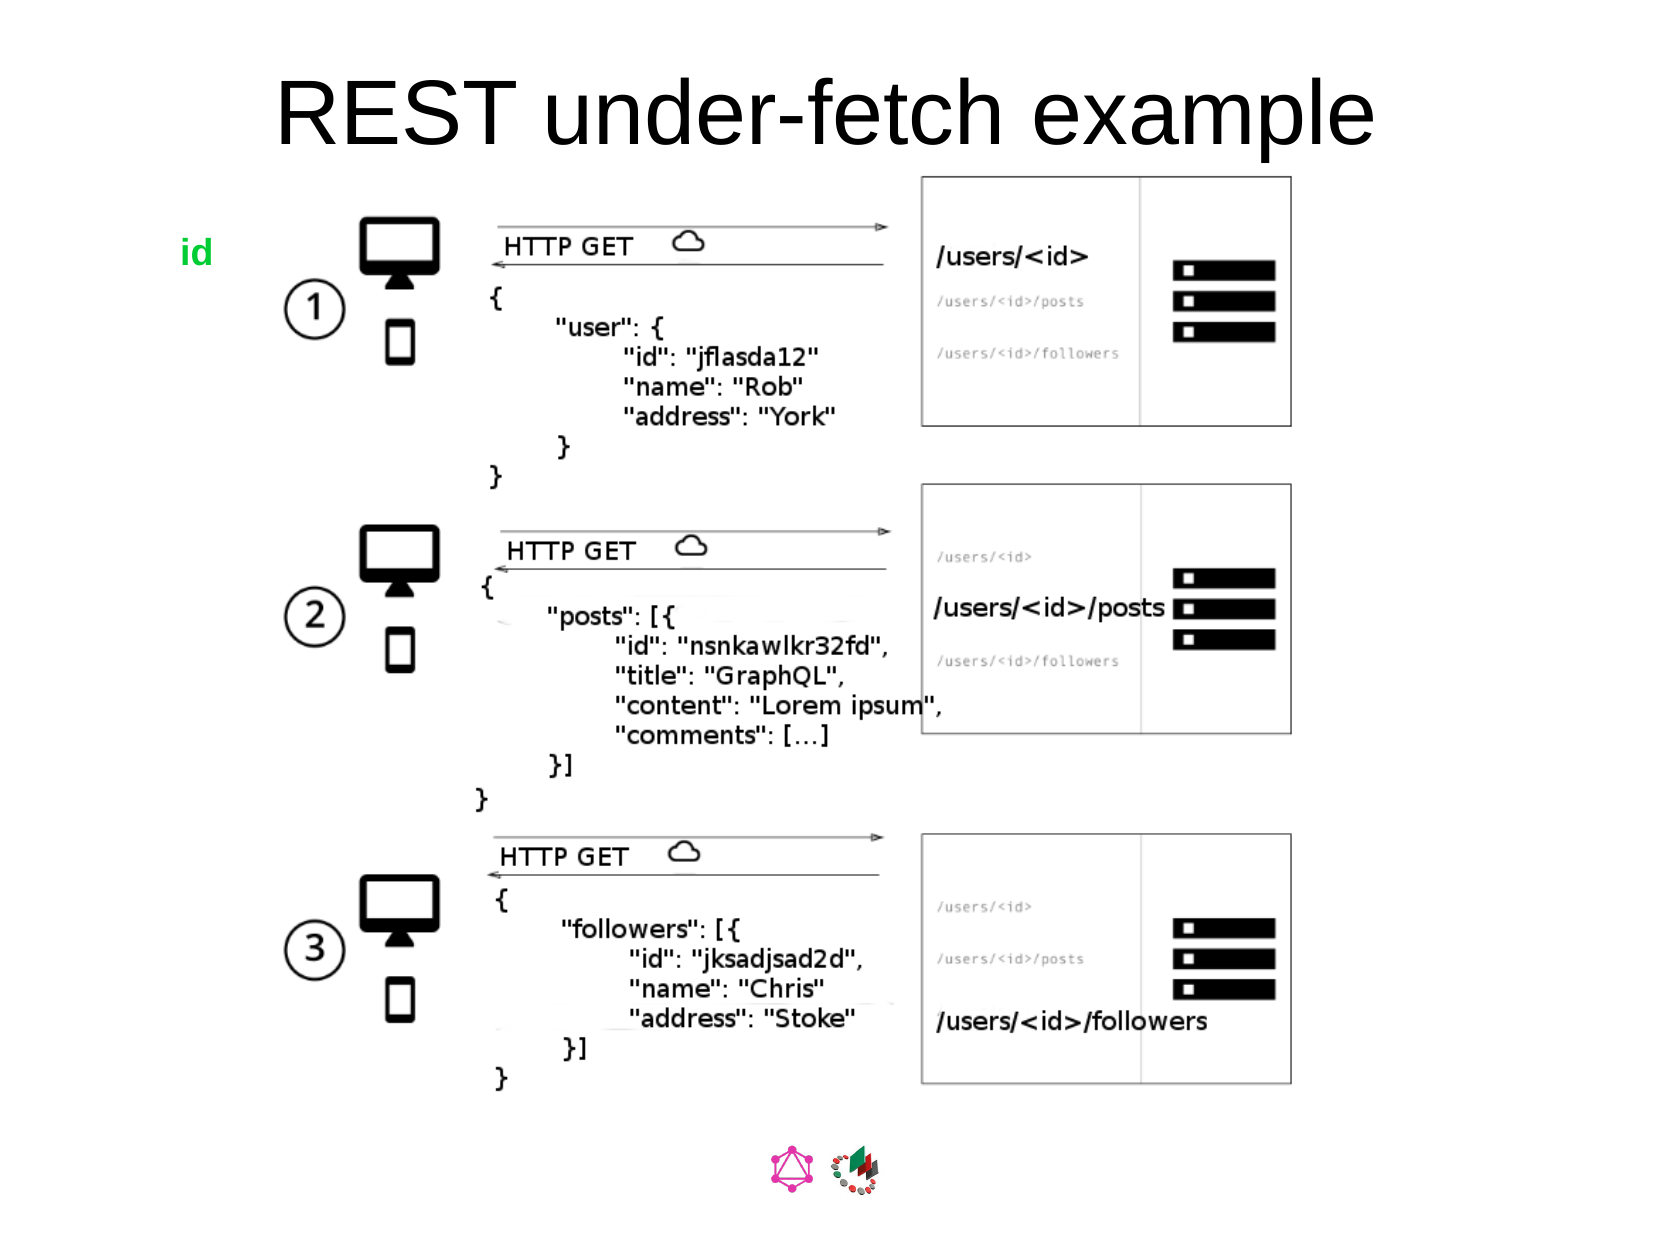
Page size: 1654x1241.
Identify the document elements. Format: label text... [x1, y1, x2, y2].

title REST under-fetch example [82, 49, 1571, 178]
picture [271, 178, 1384, 1202]
text_box id [165, 224, 237, 282]
